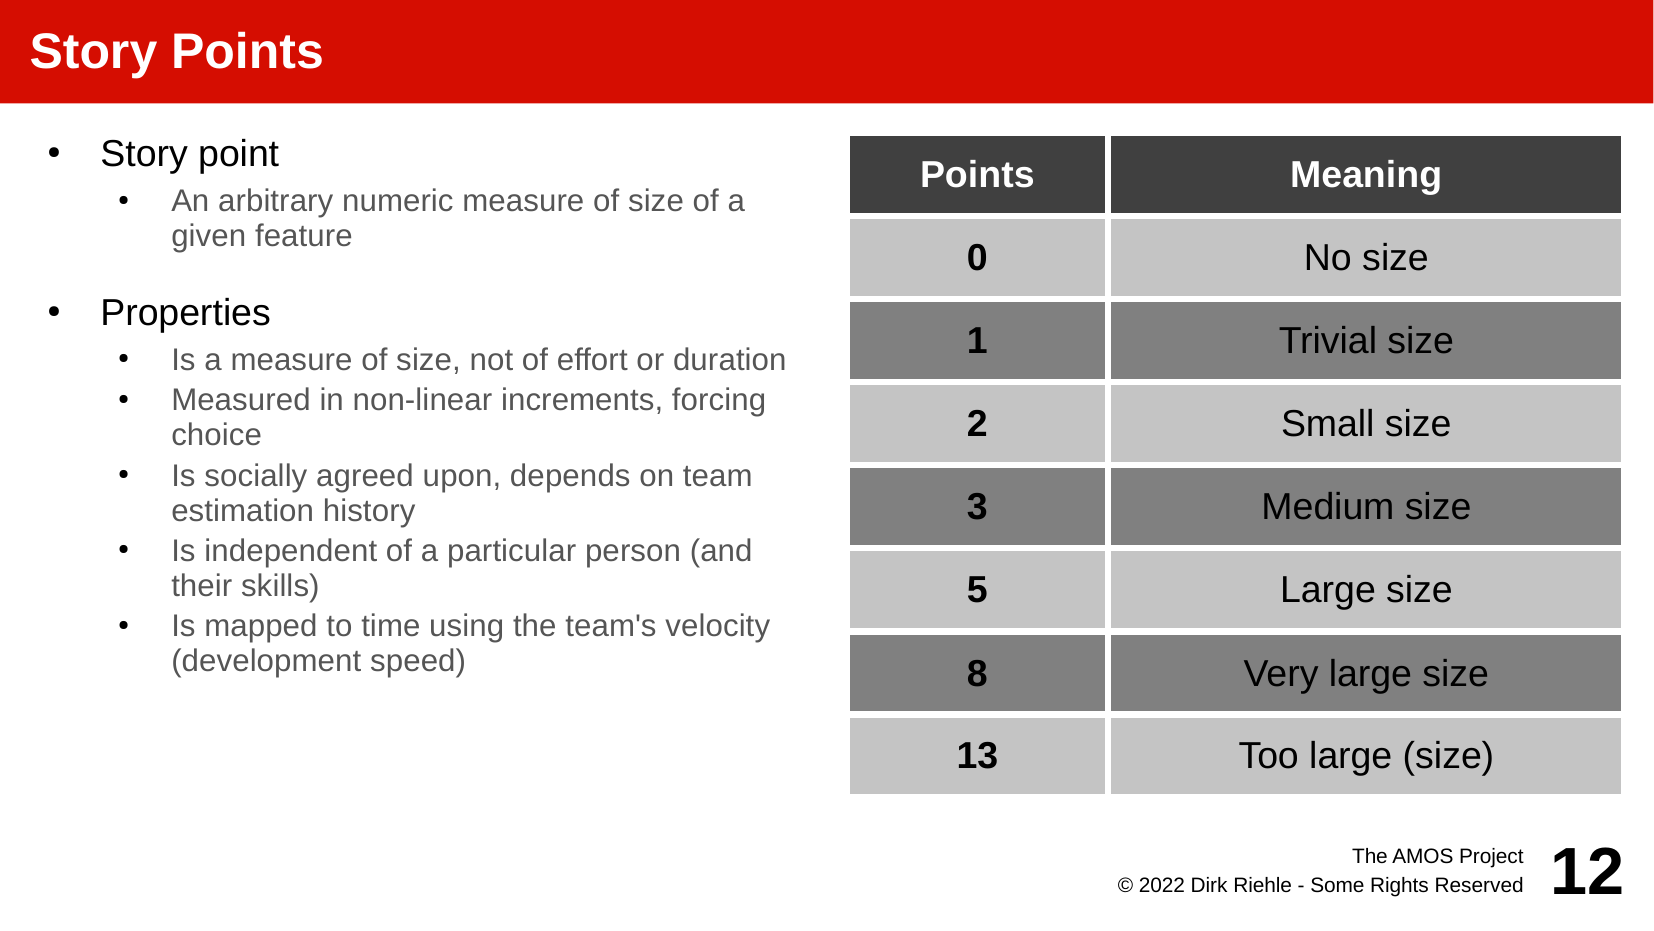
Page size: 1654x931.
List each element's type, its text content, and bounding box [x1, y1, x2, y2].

table_cell 13 [850, 718, 1105, 794]
table_cell Trivial size [1111, 302, 1621, 379]
table_header Points [850, 136, 1105, 213]
list Story point An arbitrary numeric measure of size of a given feature Properties Is a measure of size, not of effort or duration Measured in non-linear increments, forcing choice Is socially agreed upon, depends on team estimation history Is independent of a particular person (and their skills) Is mapped to time using the team's velocity (development speed) [29, 132, 808, 813]
table_cell No size [1111, 219, 1621, 296]
table_cell 5 [850, 551, 1105, 628]
table_cell 3 [850, 468, 1105, 545]
table_cell 2 [850, 385, 1105, 462]
table_cell 8 [850, 635, 1105, 711]
table_cell Medium size [1111, 468, 1621, 545]
table_cell Very large size [1111, 635, 1621, 711]
table_cell 1 [850, 302, 1105, 379]
title Story Points [0, 0, 1654, 104]
table_cell Small size [1111, 385, 1621, 462]
table_cell Large size [1111, 551, 1621, 628]
table_header Meaning [1111, 136, 1621, 213]
table_cell Too large (size) [1111, 718, 1621, 794]
table_cell 0 [850, 219, 1105, 296]
